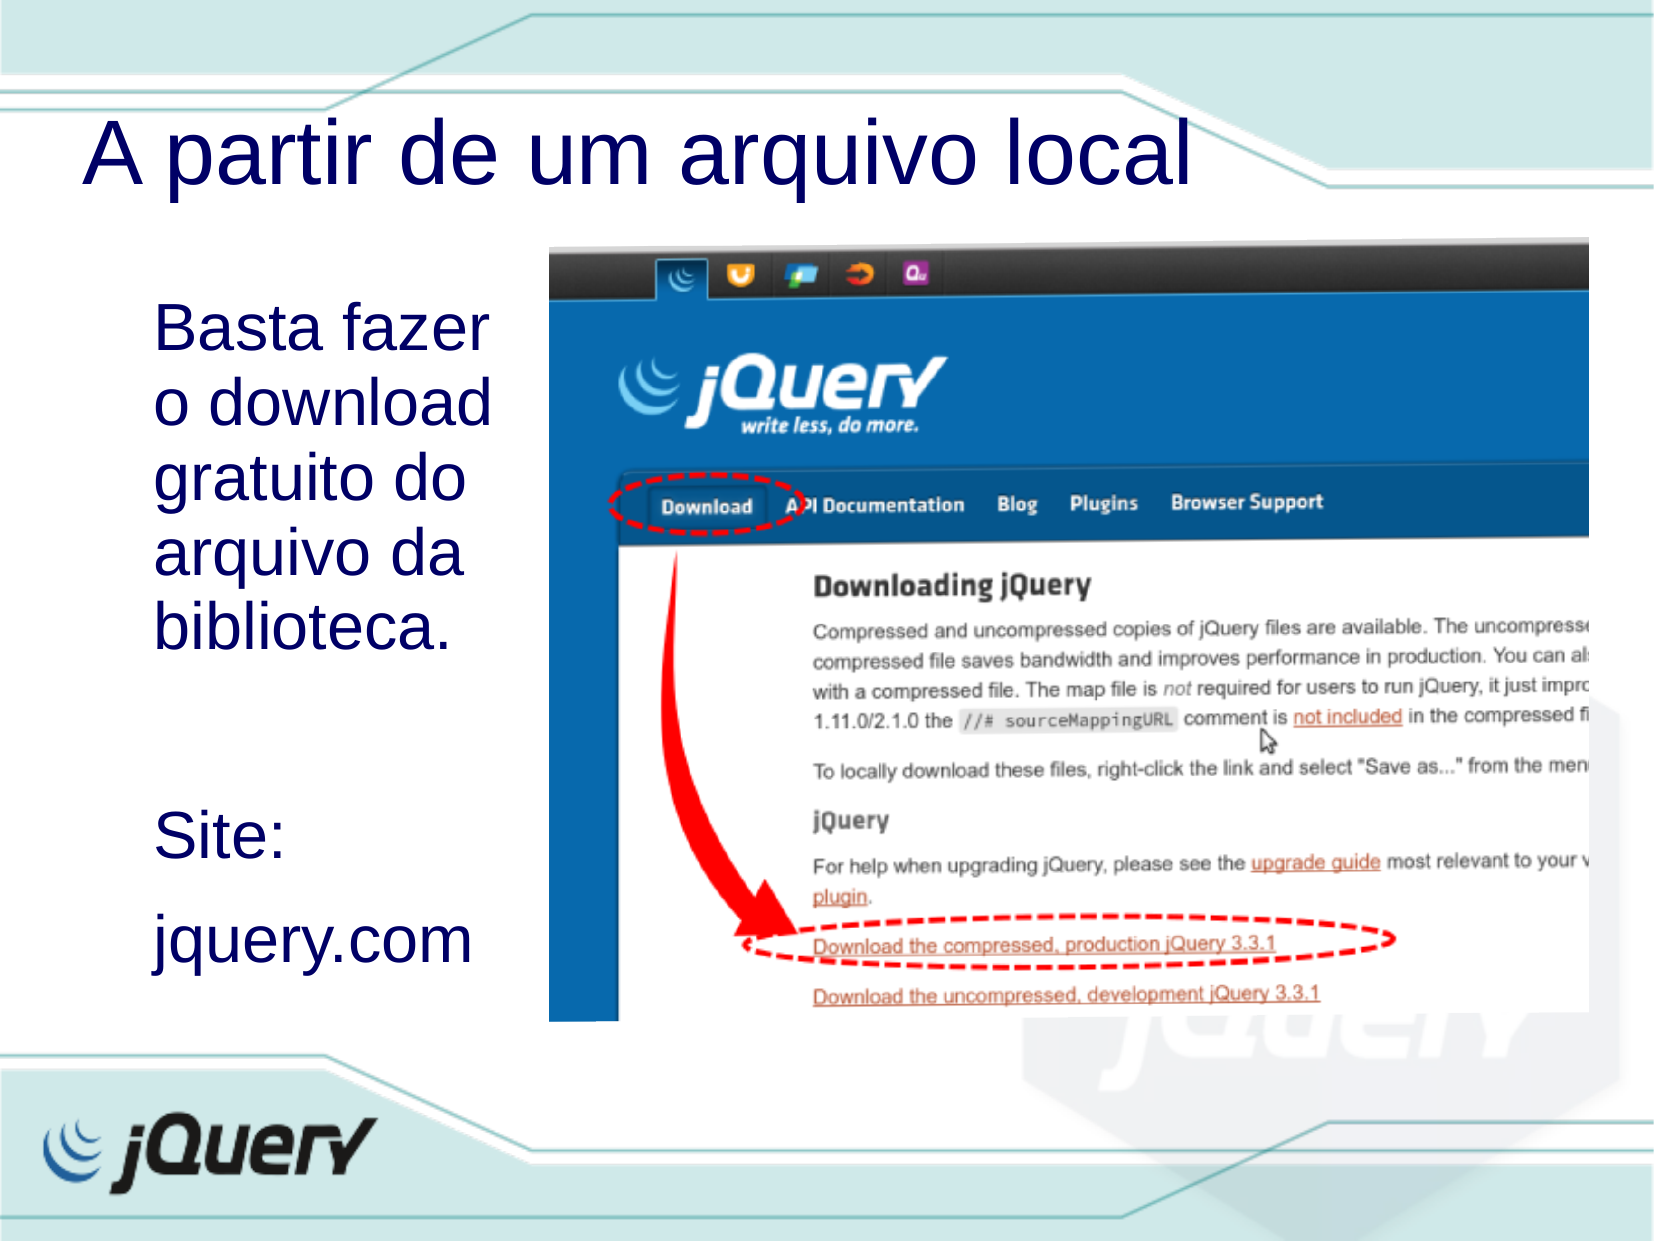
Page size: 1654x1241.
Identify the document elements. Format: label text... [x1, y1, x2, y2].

picture [0, 0, 1654, 1241]
title A partir de um arquivo local [82, 49, 1571, 257]
list Basta fazer o download gratuito do arquivo da biblioteca. Site: jquery.com [82, 290, 520, 1010]
